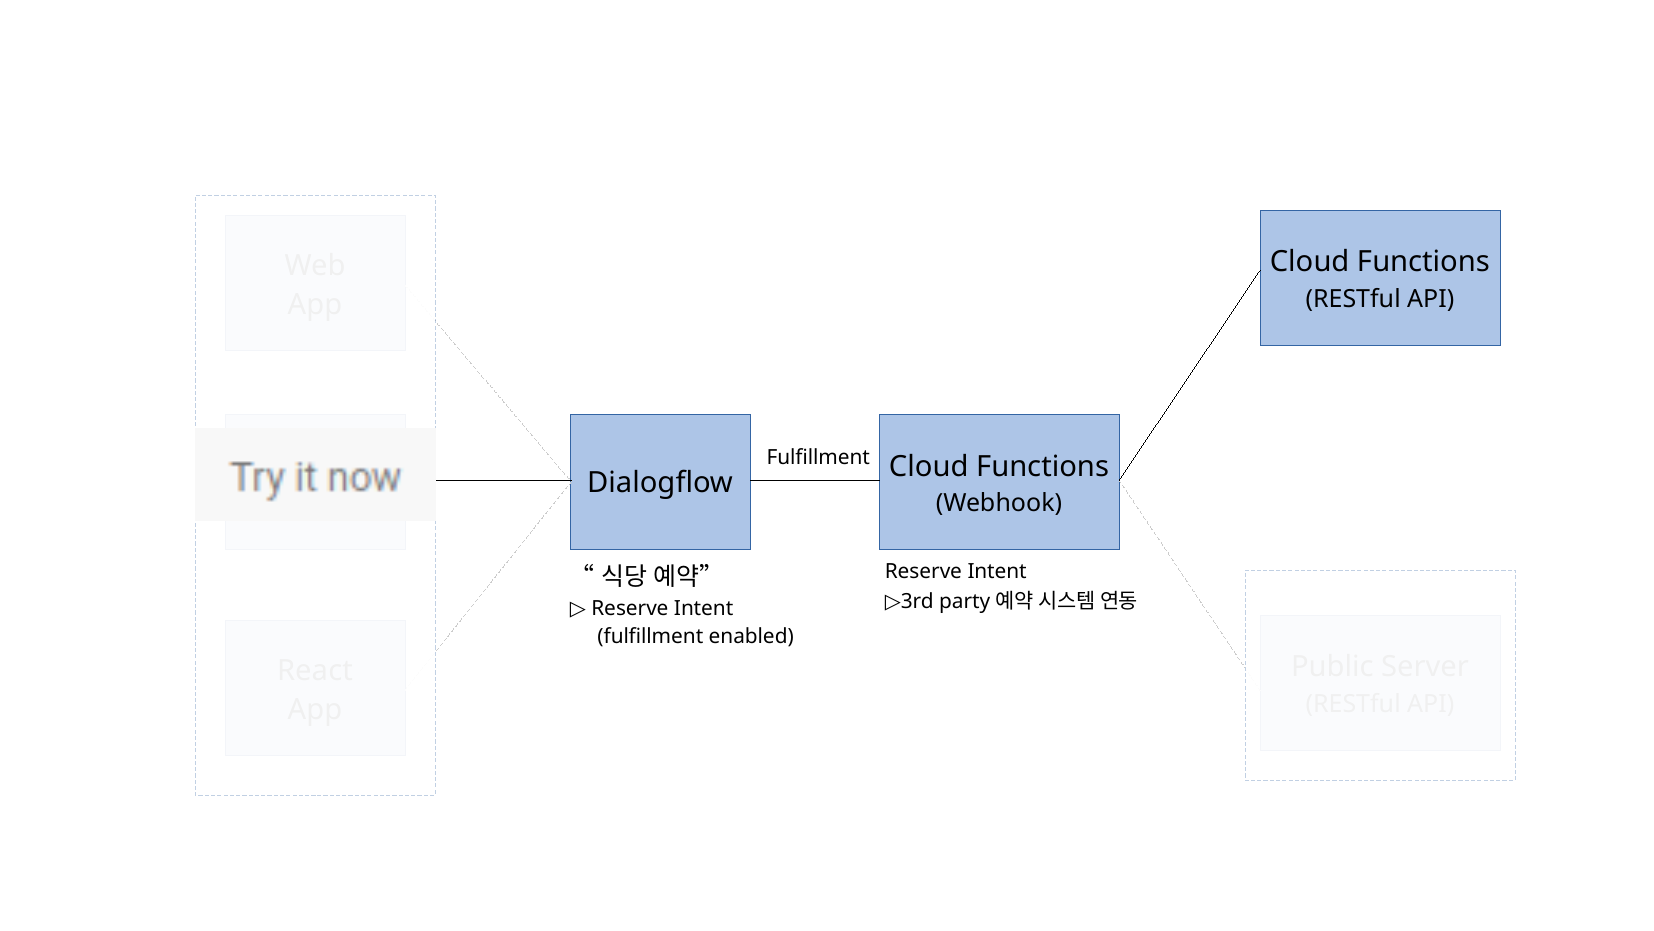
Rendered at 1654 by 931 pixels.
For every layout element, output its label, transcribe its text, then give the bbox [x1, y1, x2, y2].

picture [195, 428, 436, 521]
text_box Cloud Functions (Webhook) [879, 414, 1120, 549]
text_box [195, 195, 436, 428]
text_box “식당 예약” ▷ Reserve Intent (fulfillment enabled) [555, 549, 798, 661]
text_box [195, 521, 436, 796]
text_box Cloud Functions (RESTful API) [1260, 210, 1501, 346]
text_box Dialogflow [570, 414, 751, 549]
text_box Reserve Intent ▷3rd party예약 시스템 연동 [870, 549, 1153, 624]
text_box [1245, 570, 1516, 781]
text_box Fulfillment [751, 435, 883, 480]
